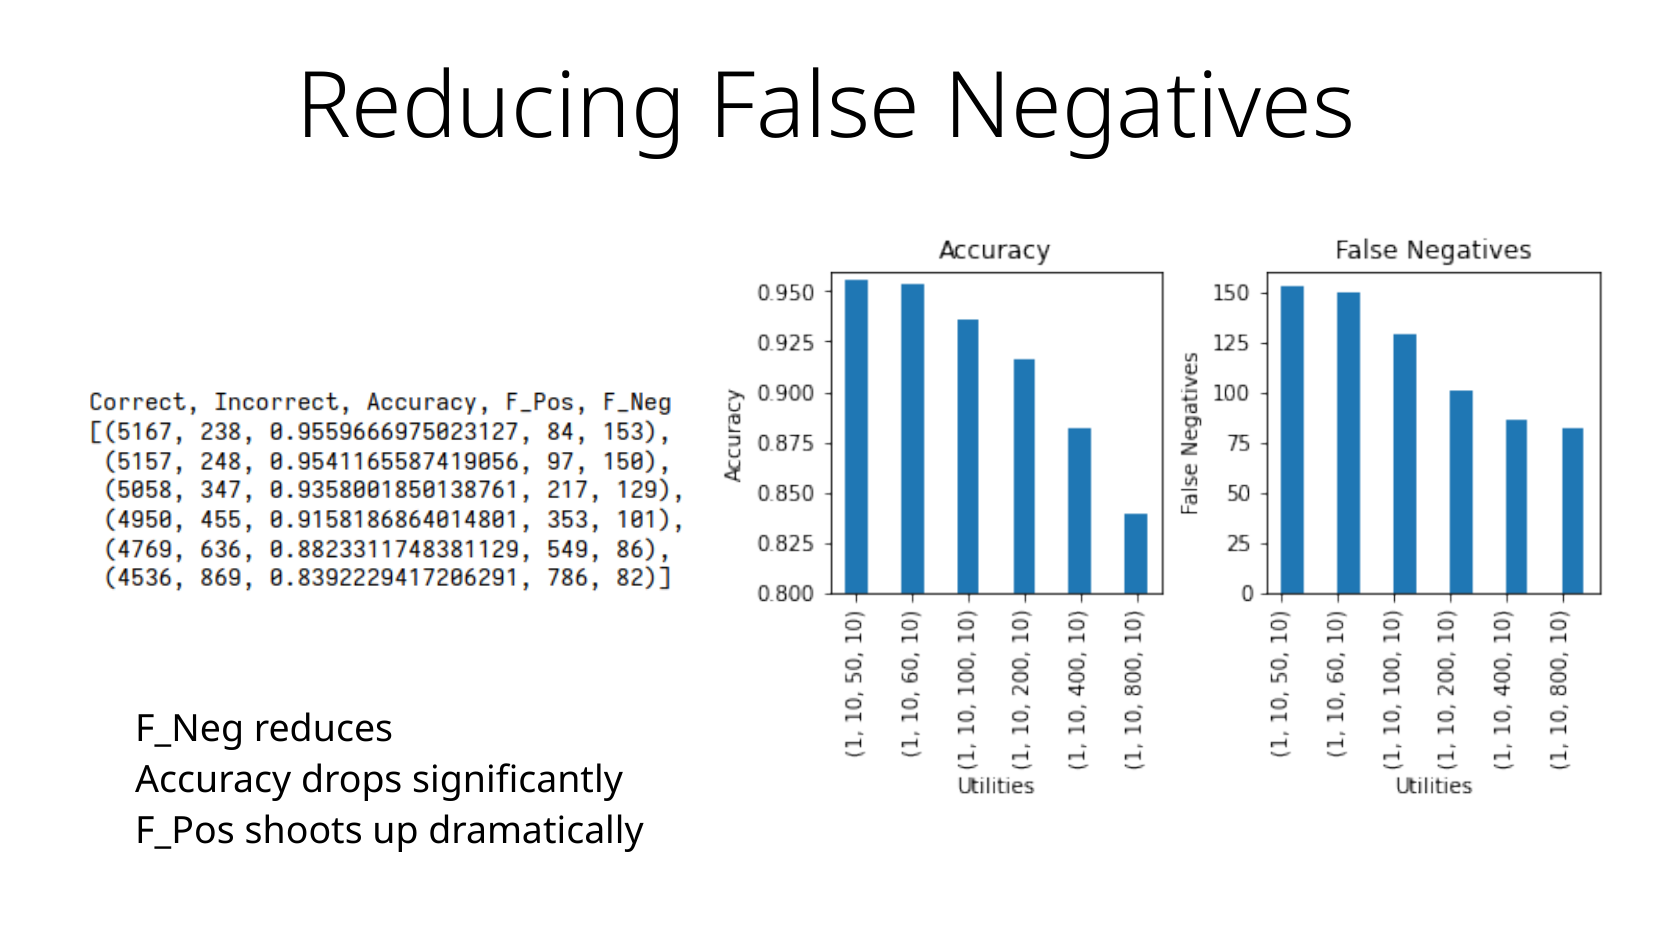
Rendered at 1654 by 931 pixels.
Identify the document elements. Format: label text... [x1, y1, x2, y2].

text_box F_Neg reduces Accuracy drops significantly F_Pos shoots up dramatically [120, 693, 698, 863]
title Reducing False Negatives [82, 37, 1571, 193]
picture [712, 224, 1613, 813]
picture [75, 382, 696, 601]
